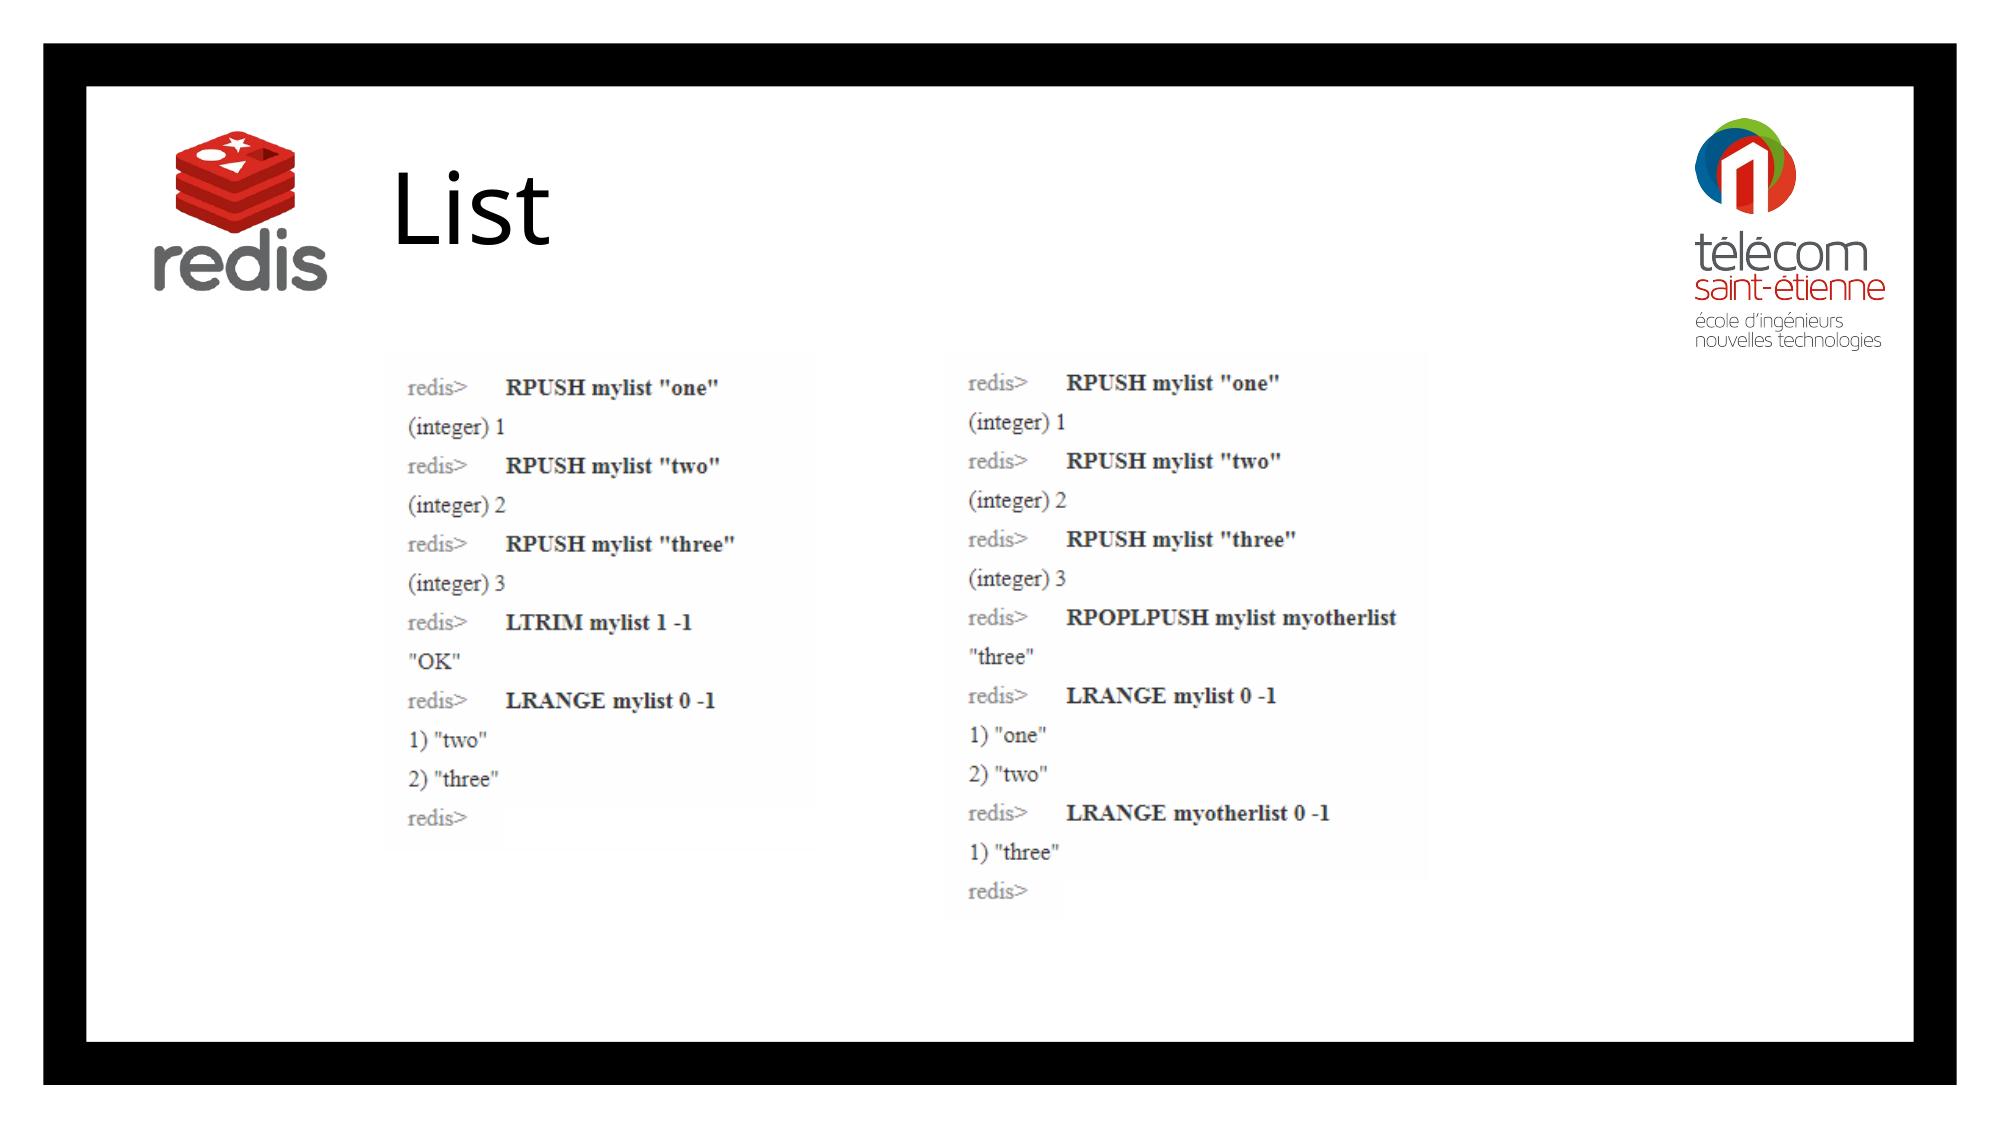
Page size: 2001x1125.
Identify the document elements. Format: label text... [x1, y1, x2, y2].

title List [369, 138, 1849, 304]
picture [1695, 118, 1885, 351]
picture [945, 350, 1429, 922]
picture [1715, 134, 1730, 138]
picture [383, 350, 816, 851]
picture [129, 116, 351, 304]
